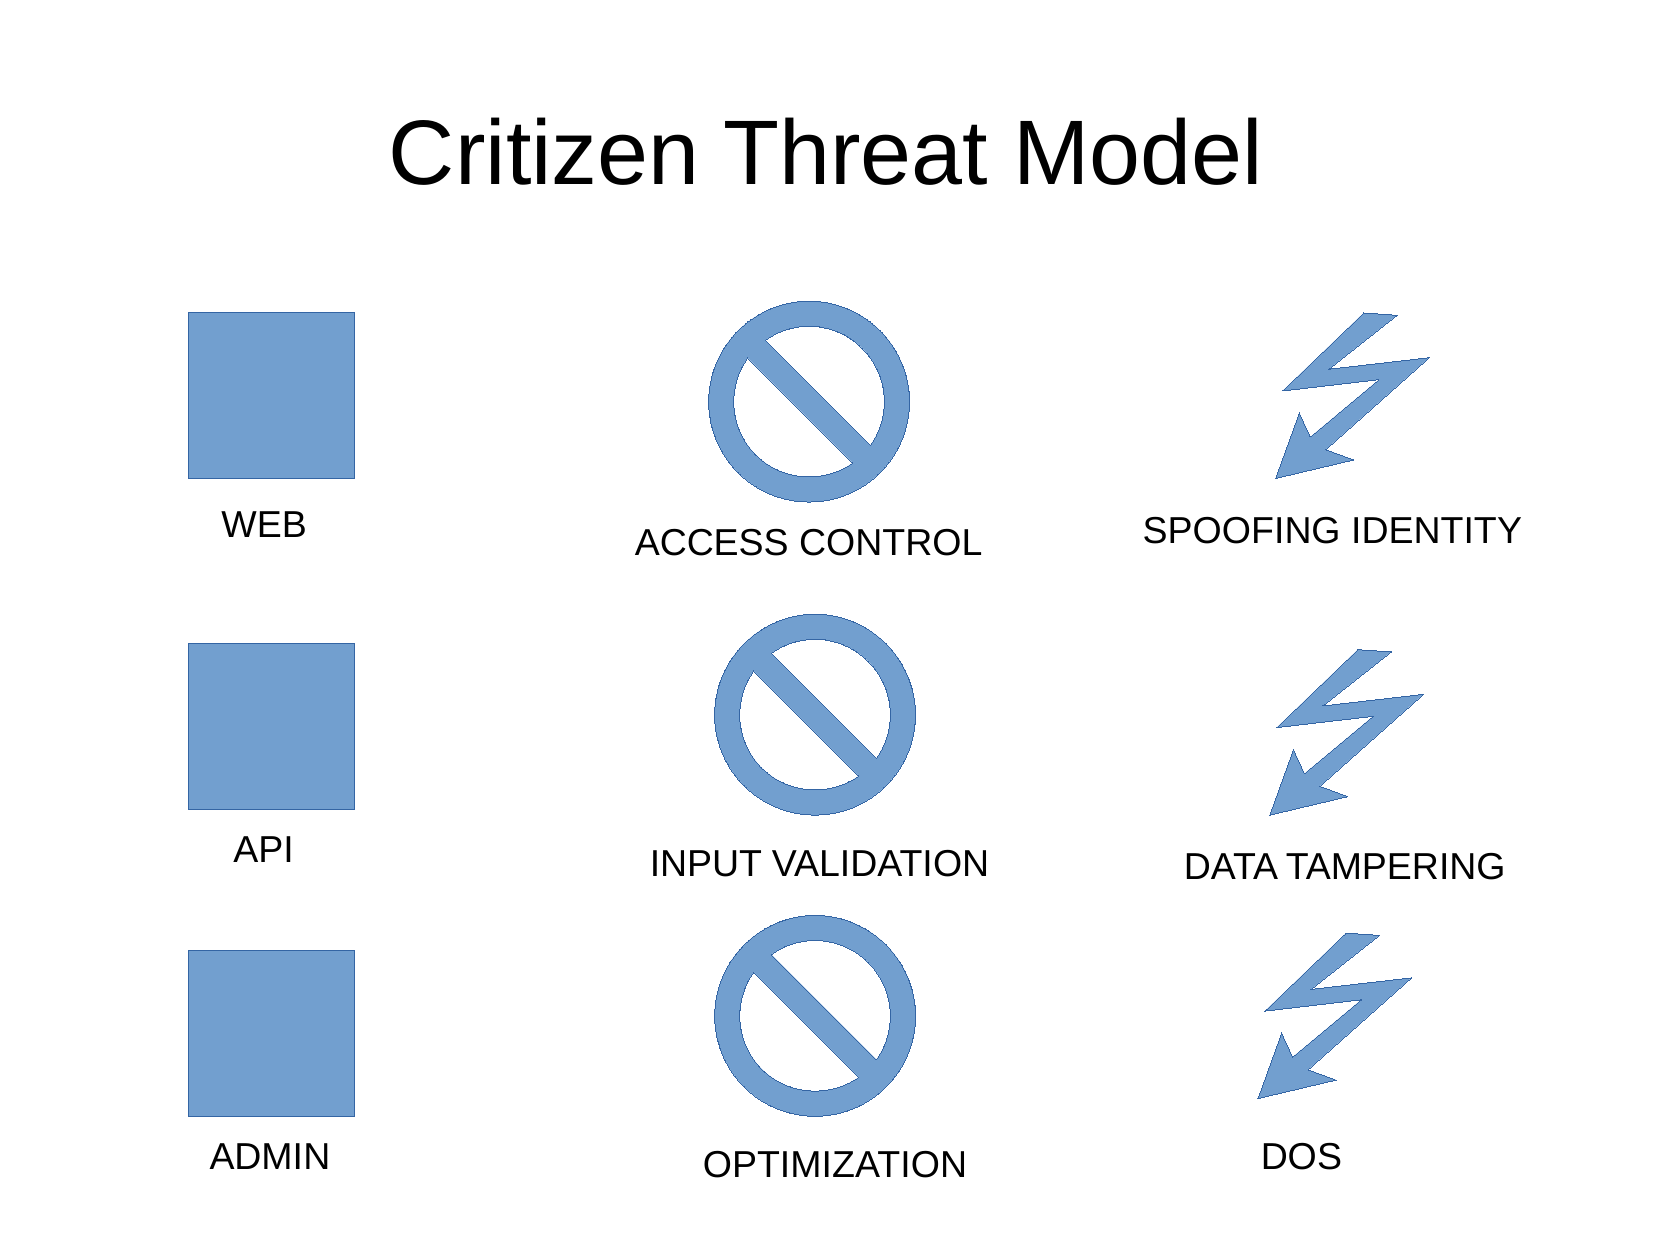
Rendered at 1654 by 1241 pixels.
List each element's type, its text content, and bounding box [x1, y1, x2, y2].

text_box [714, 614, 916, 816]
text_box [708, 301, 910, 503]
text_box API [218, 820, 309, 878]
text_box [188, 312, 355, 479]
text_box [1257, 933, 1412, 1099]
text_box ADMIN [194, 1127, 346, 1185]
text_box ACCESS CONTROL [620, 513, 1010, 573]
text_box DOS [1246, 1127, 1357, 1185]
text_box WEB [206, 496, 322, 553]
text_box SPOOFING IDENTITY [1127, 501, 1538, 559]
text_box DATA TAMPERING [1169, 838, 1521, 896]
text_box [714, 915, 916, 1117]
text_box OPTIMIZATION [688, 1136, 983, 1193]
text_box [188, 950, 355, 1117]
text_box INPUT VALIDATION [635, 834, 1004, 892]
text_box [1269, 649, 1424, 816]
title Critizen Threat Model [82, 49, 1571, 257]
text_box [1275, 312, 1430, 479]
text_box [188, 643, 355, 810]
